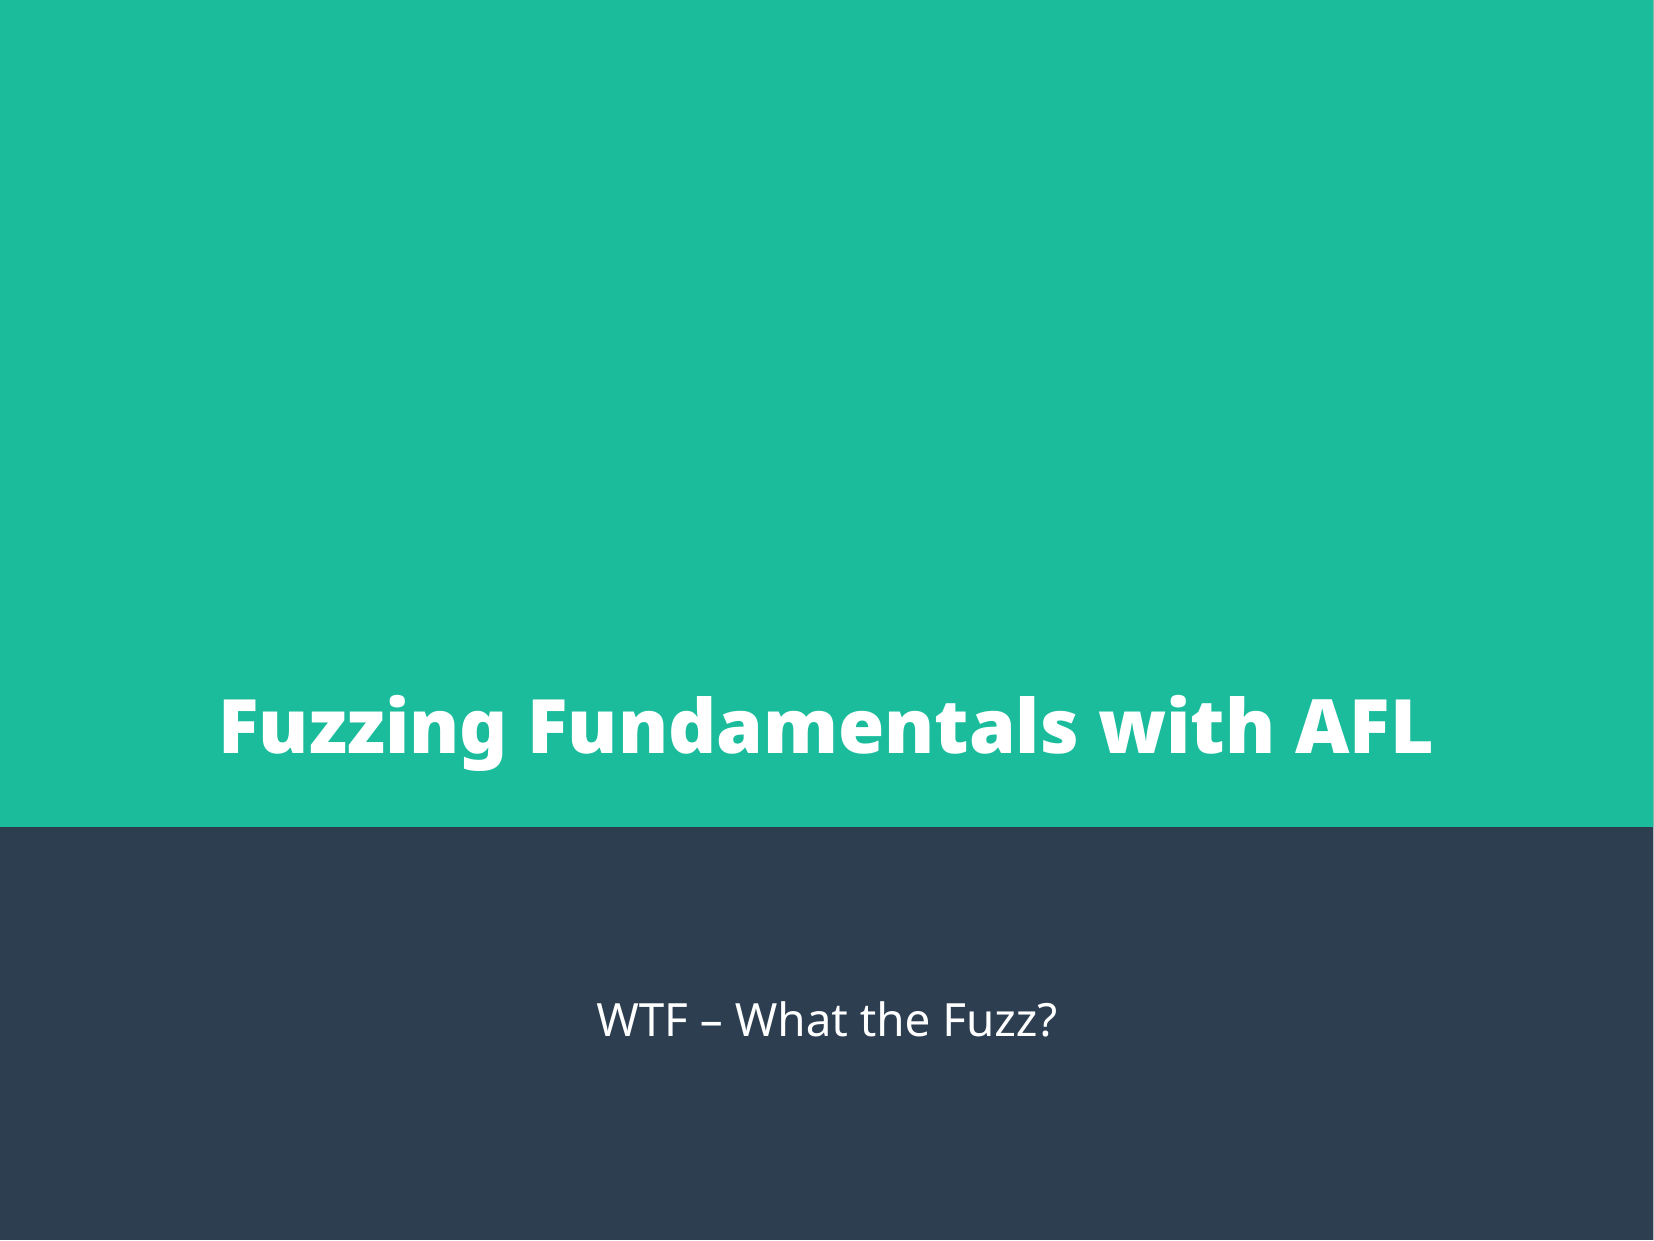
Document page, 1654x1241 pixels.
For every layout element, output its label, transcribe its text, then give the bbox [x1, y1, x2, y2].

title Fuzzing Fundamentals with AFL [59, 620, 1595, 778]
subtitle WTF – What the Fuzz? [59, 856, 1595, 1182]
